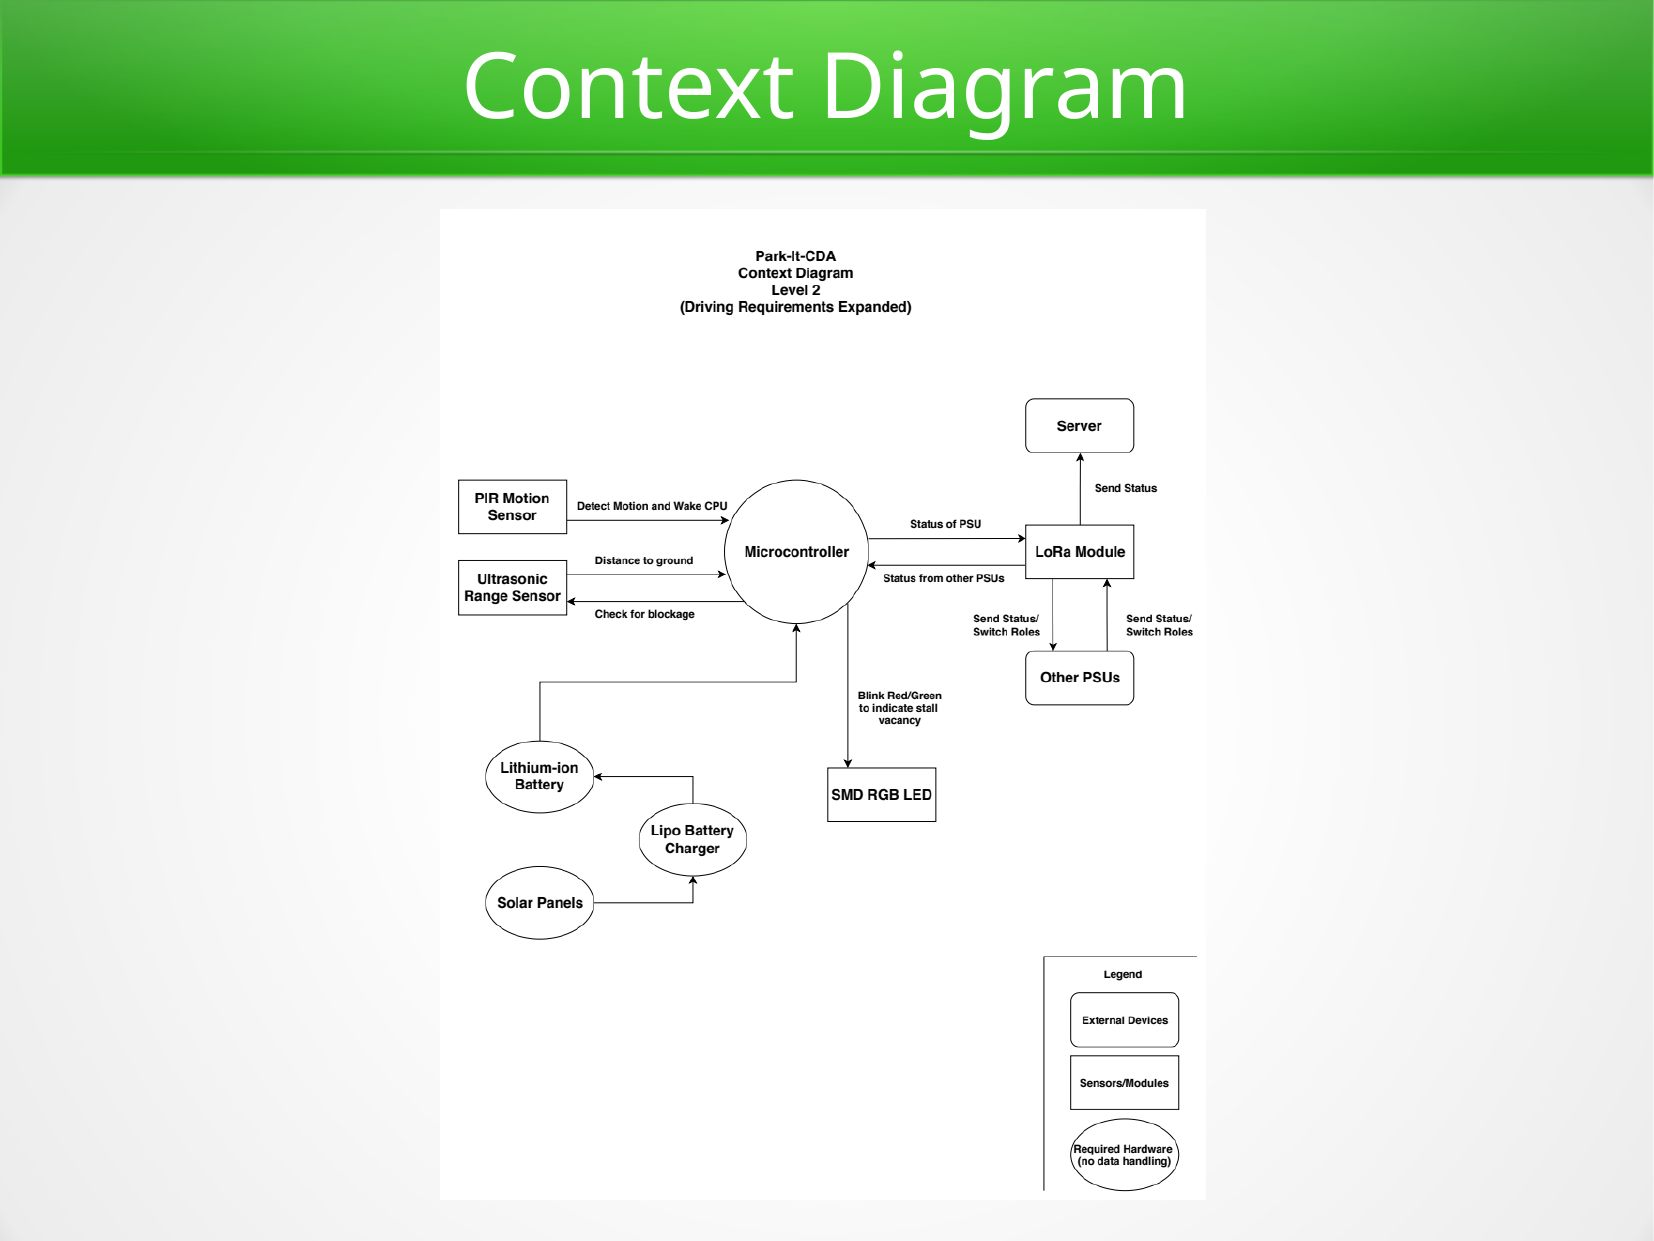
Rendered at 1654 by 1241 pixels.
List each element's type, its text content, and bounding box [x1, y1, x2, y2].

title Context Diagram [82, 11, 1571, 154]
picture [0, 0, 1654, 1241]
